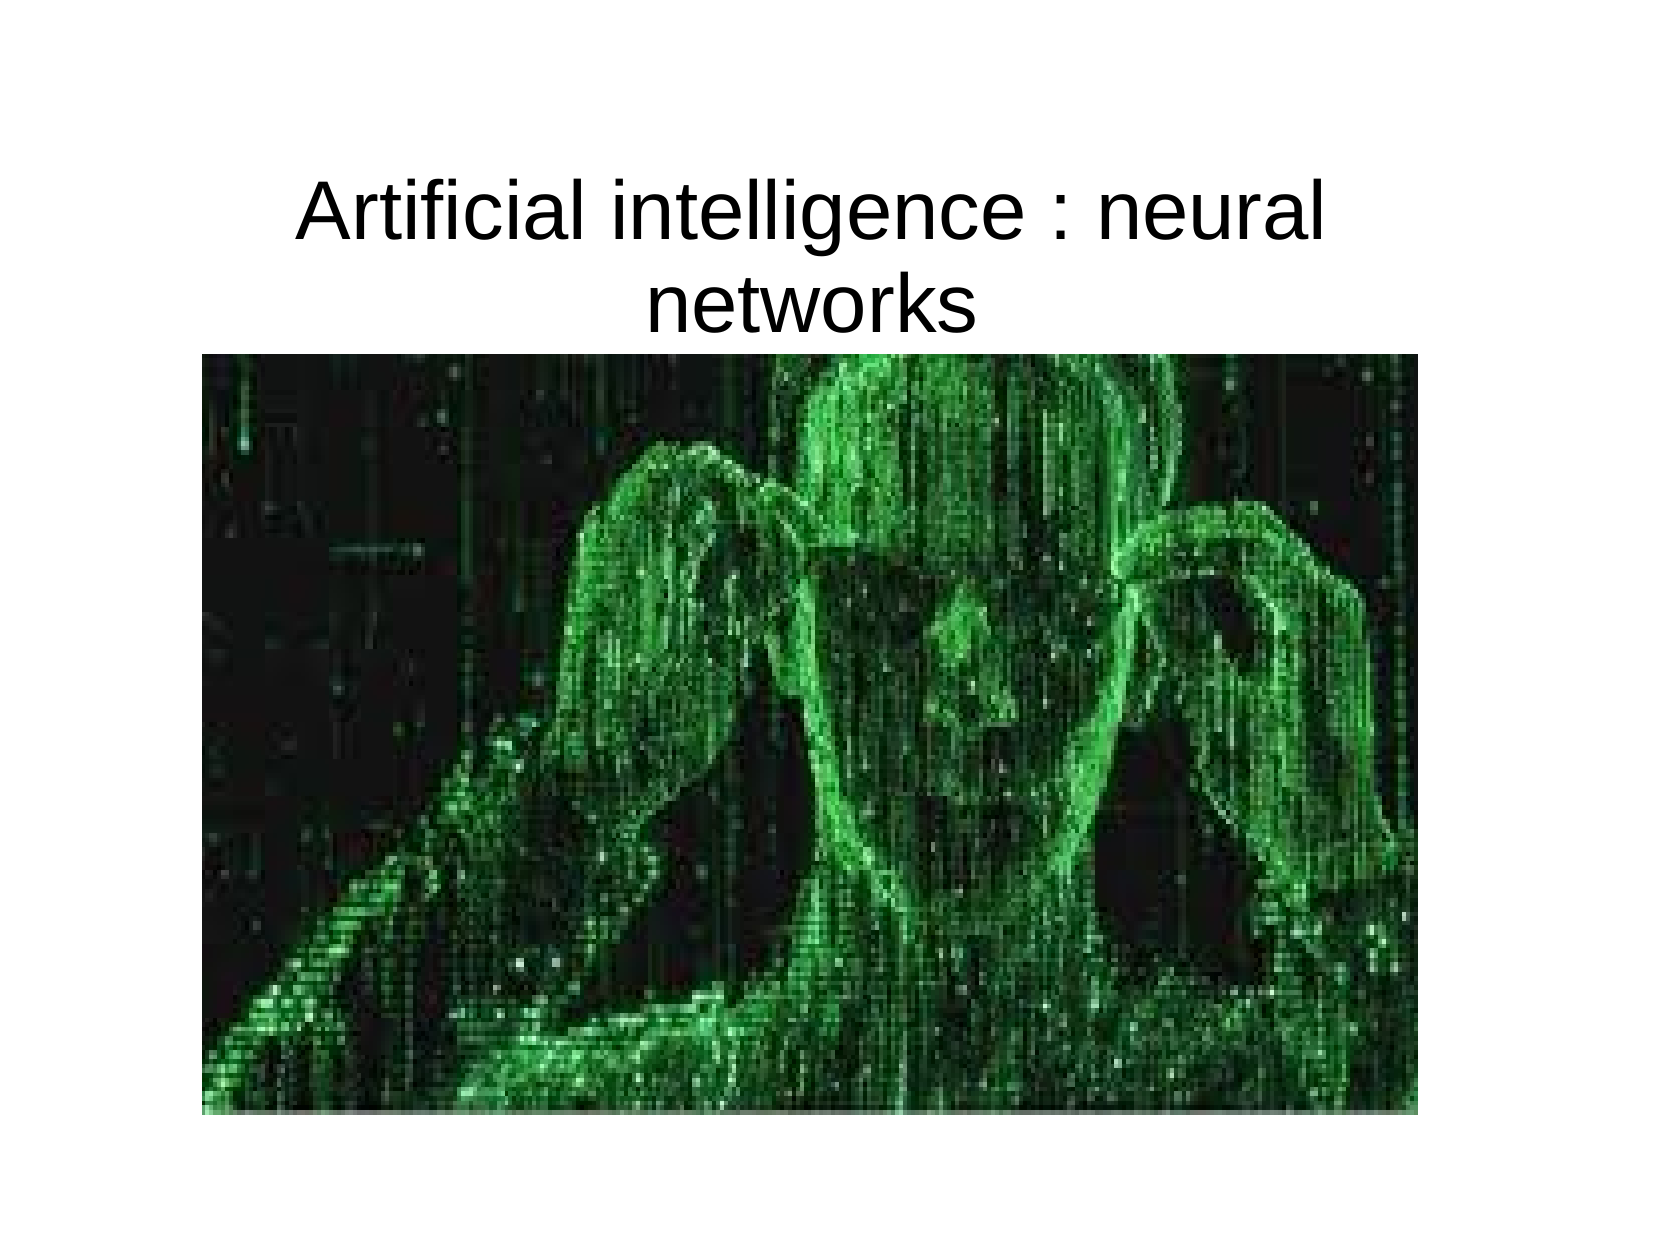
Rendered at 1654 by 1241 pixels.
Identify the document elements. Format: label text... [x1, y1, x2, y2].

picture [202, 354, 1418, 1115]
text_box Artificial intelligence : neural networks [206, 156, 1418, 358]
